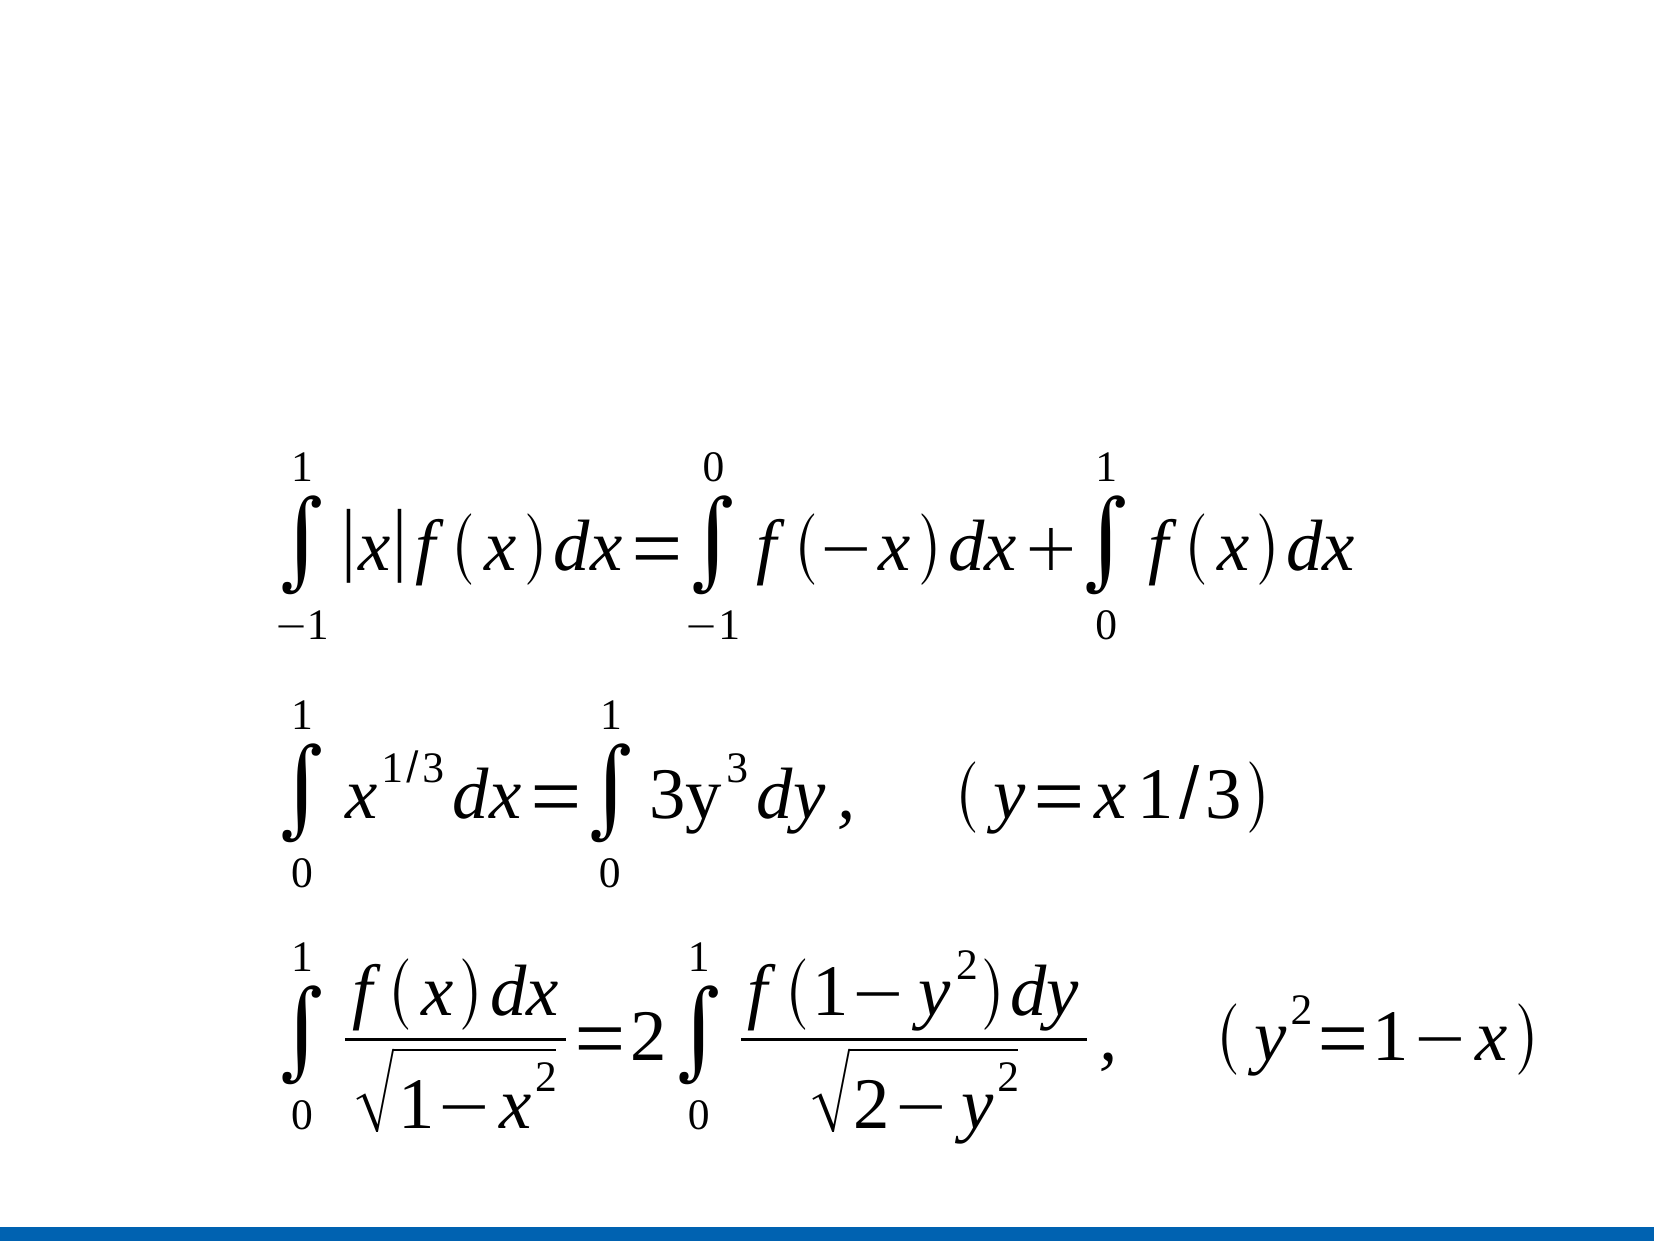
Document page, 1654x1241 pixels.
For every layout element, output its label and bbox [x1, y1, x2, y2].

chart [265, 442, 1361, 649]
chart [265, 933, 1543, 1144]
chart [265, 690, 1275, 897]
